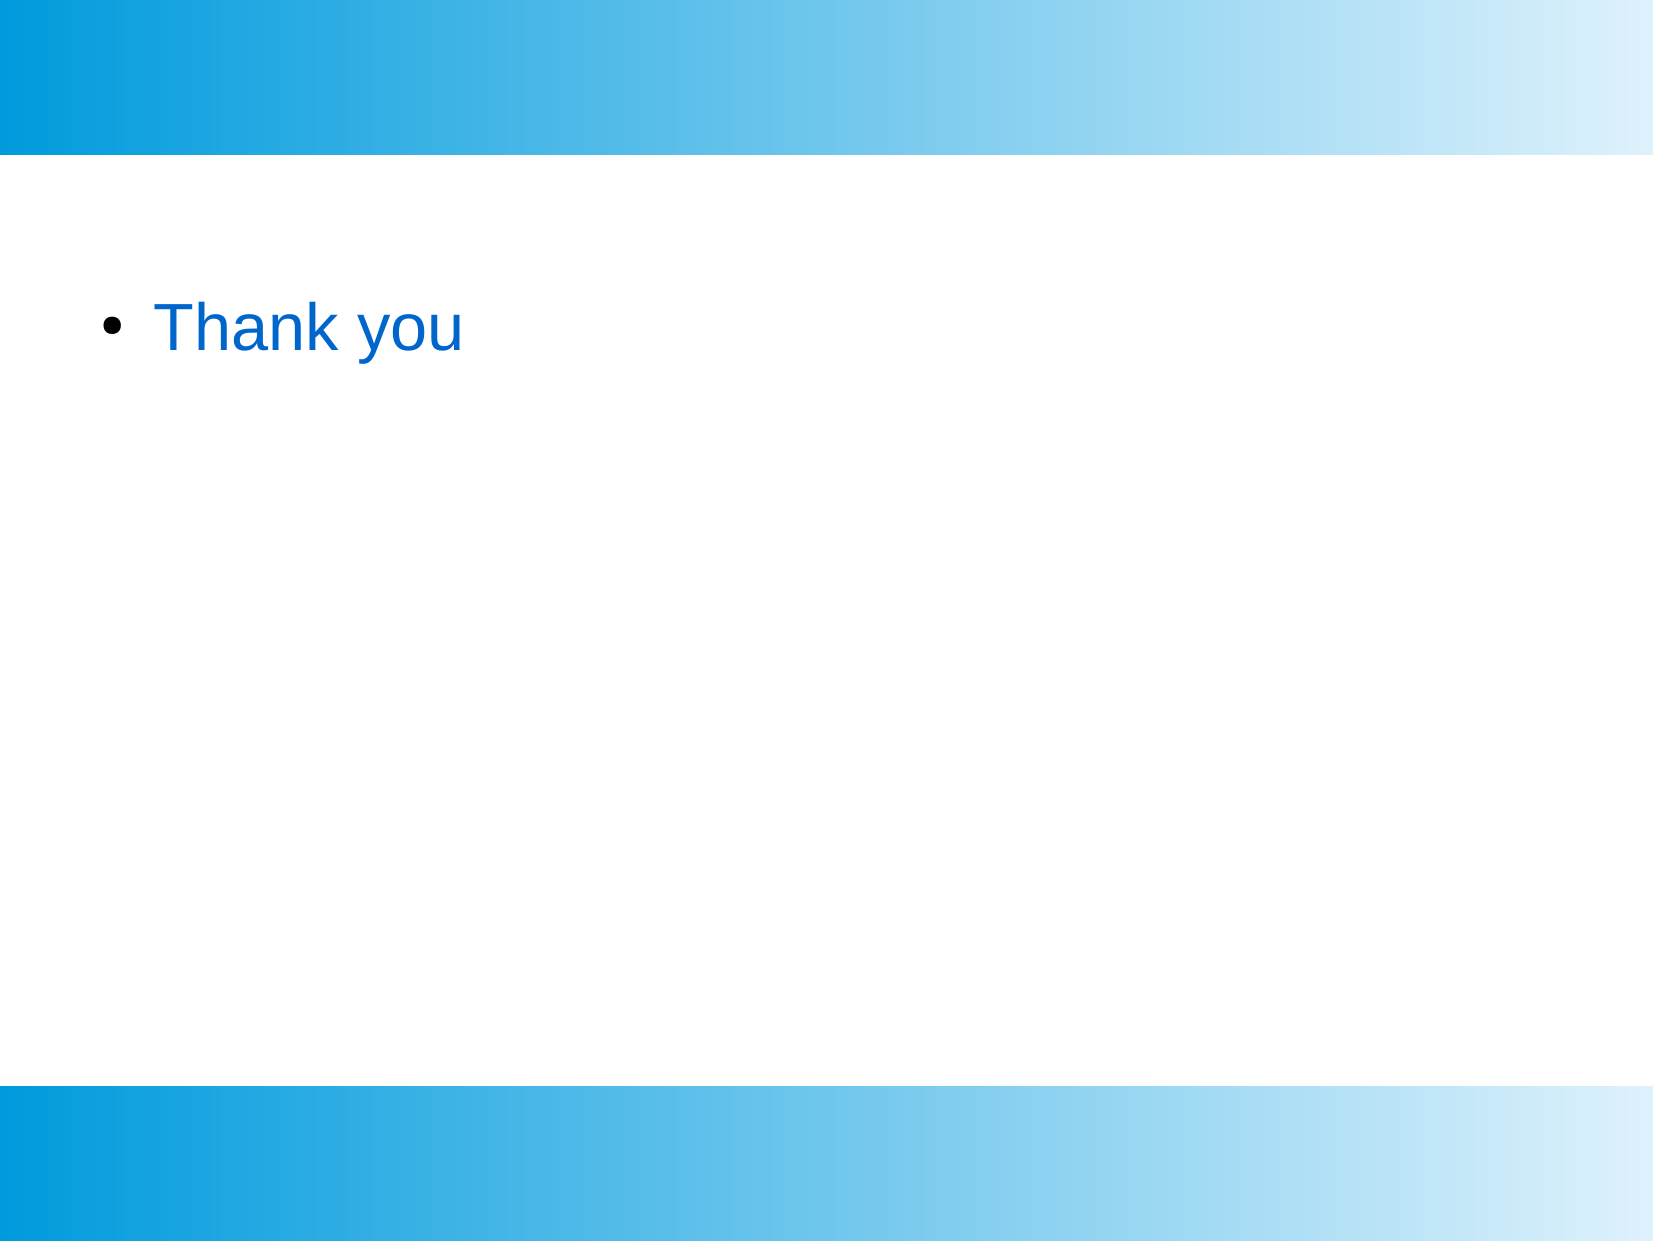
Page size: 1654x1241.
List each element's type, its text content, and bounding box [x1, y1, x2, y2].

list Thank you [82, 290, 1571, 1010]
